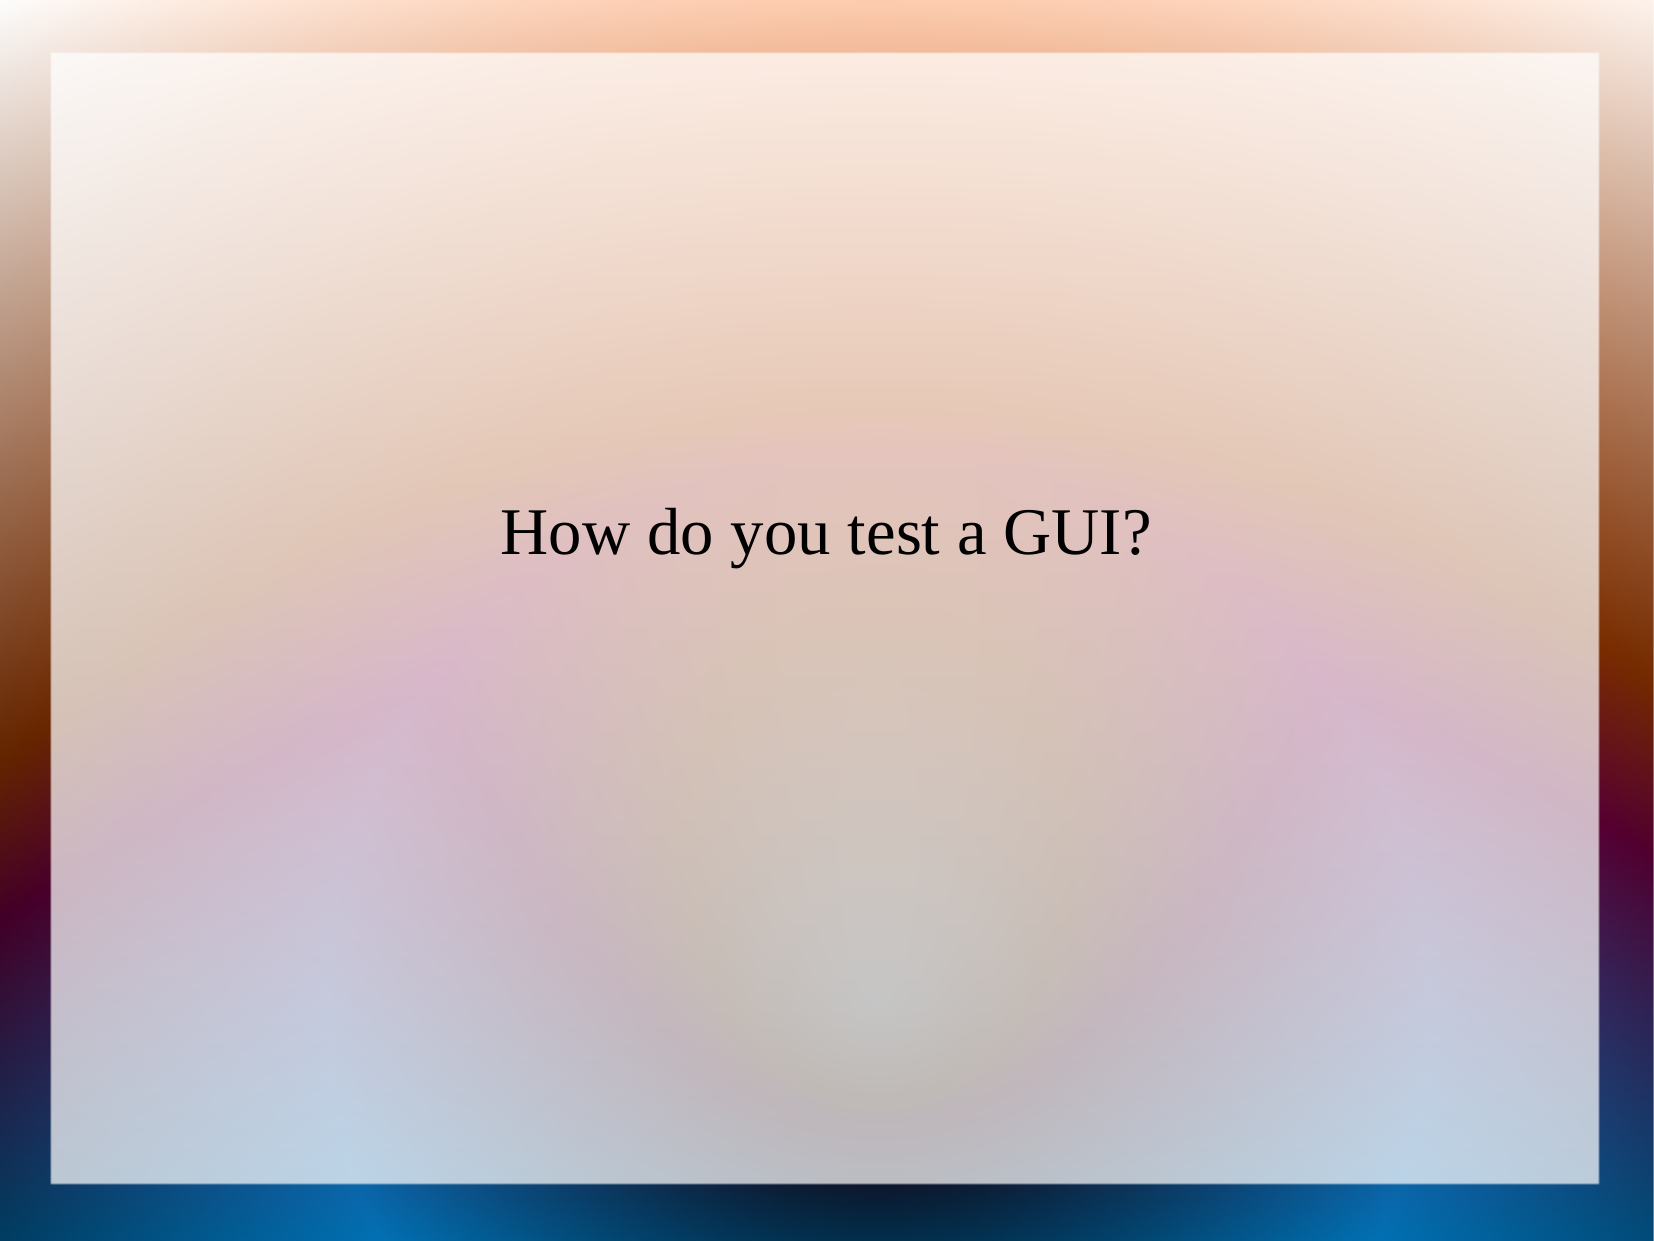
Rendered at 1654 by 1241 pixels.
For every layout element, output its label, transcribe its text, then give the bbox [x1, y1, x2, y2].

picture [0, 0, 1654, 1241]
subtitle How do you test a GUI? [82, 55, 1571, 1010]
